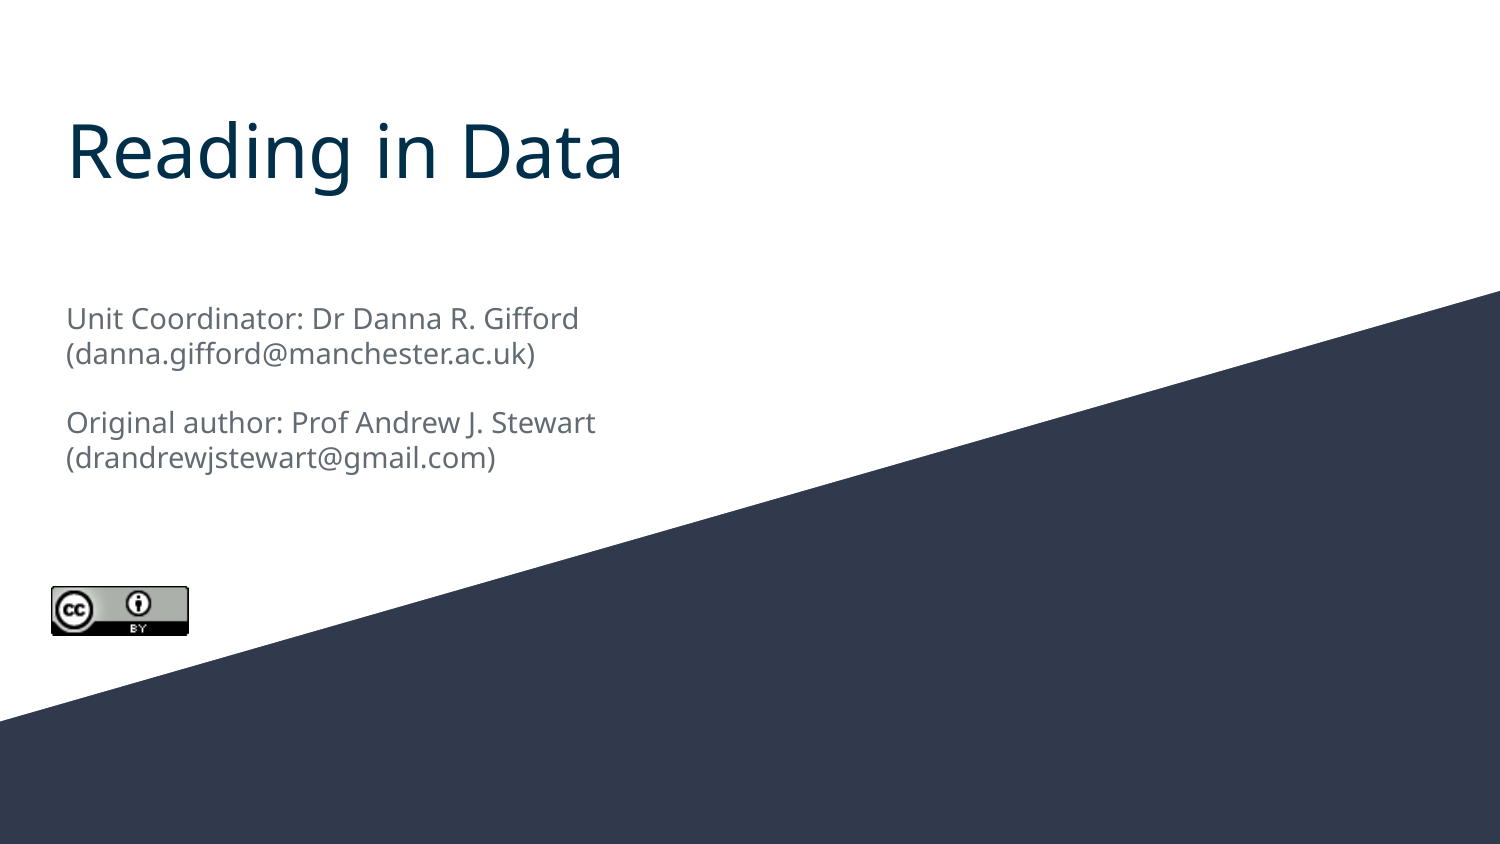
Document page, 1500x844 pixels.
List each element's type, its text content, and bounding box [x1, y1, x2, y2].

picture [51, 586, 189, 636]
title Reading in Data [51, 88, 1449, 299]
subtitle Unit Coordinator: Dr Danna R. Gifford (danna.gifford@manchester.ac.uk) Original author: Prof Andrew J. Stewart (drandrewjstewart@gmail.com) [51, 250, 748, 372]
